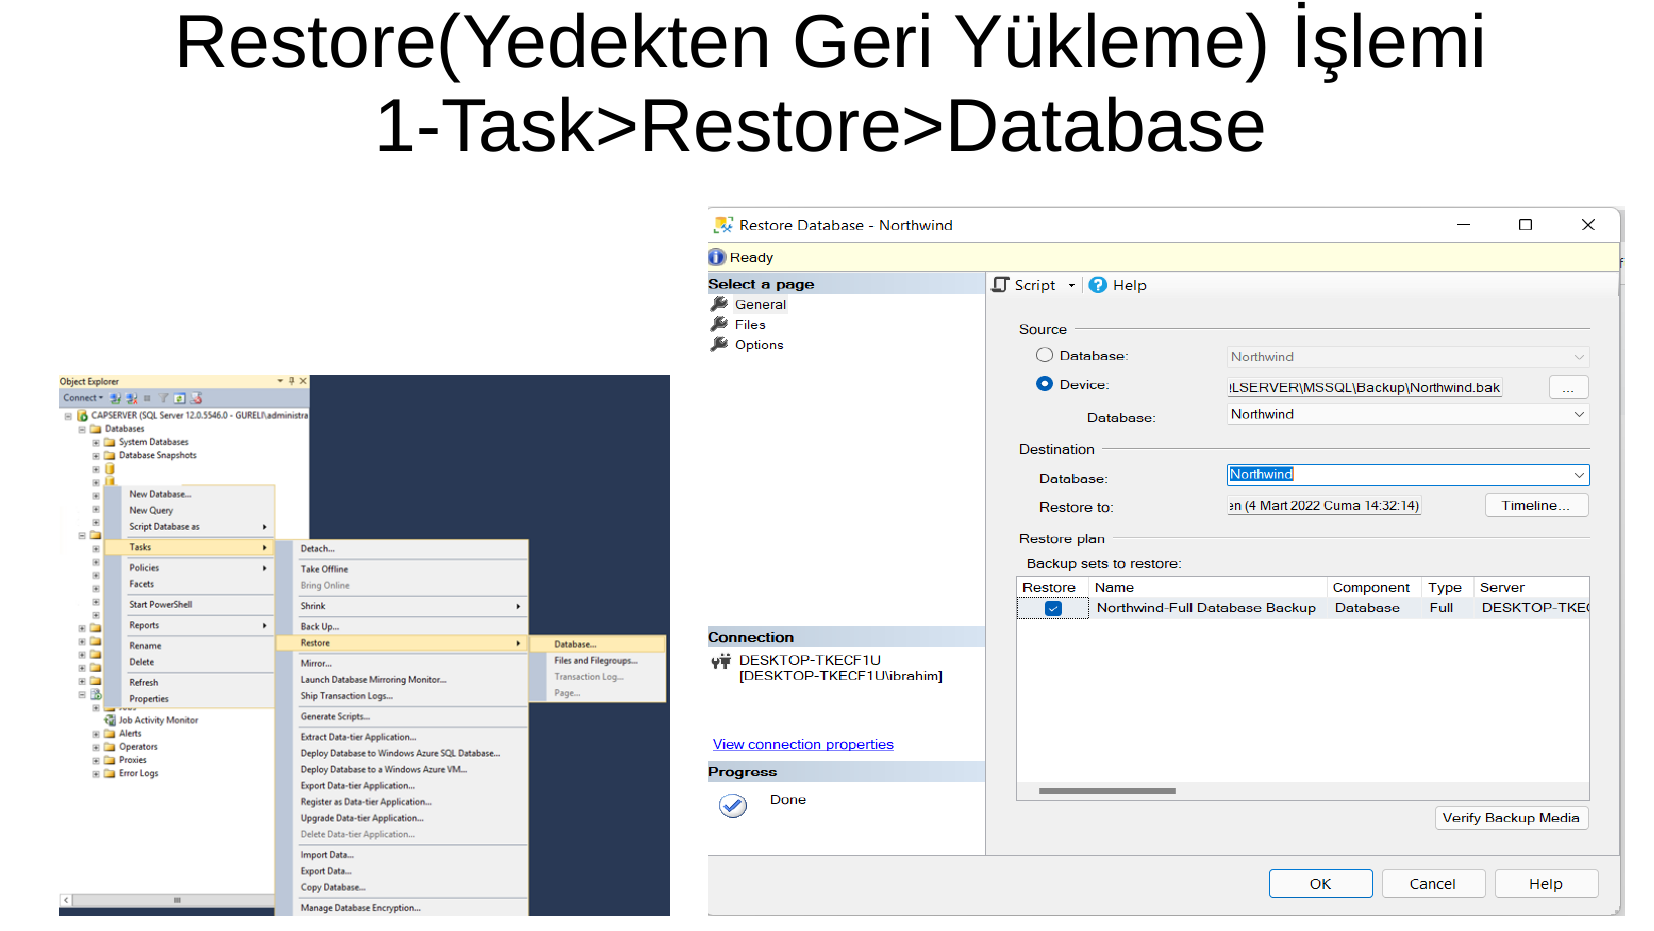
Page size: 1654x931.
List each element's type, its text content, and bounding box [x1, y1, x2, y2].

picture [708, 206, 1625, 916]
title Restore(Yedekten Geri Yükleme) İşlemi 1-Task>Restore>Database [76, 0, 1565, 251]
picture [59, 375, 670, 916]
